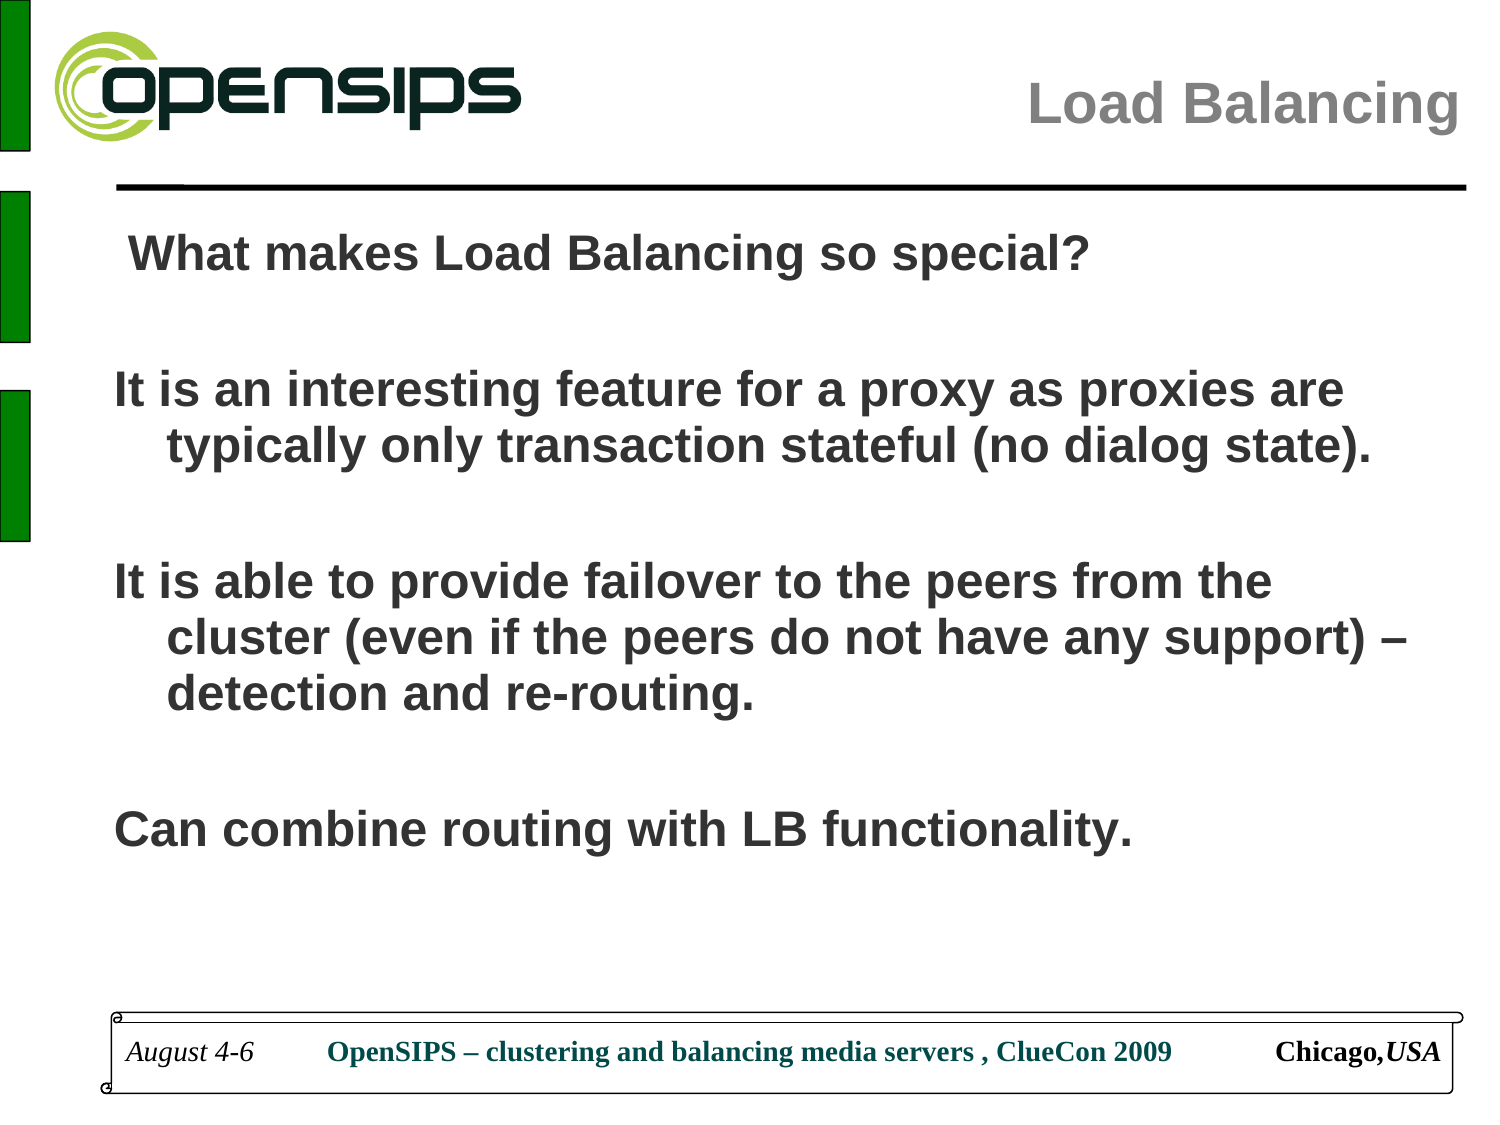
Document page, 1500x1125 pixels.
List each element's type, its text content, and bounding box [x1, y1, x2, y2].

title Load Balancing [299, 37, 1462, 188]
picture [51, 27, 532, 148]
list What makes Load Balancing so special? It is an interesting feature for a proxy as proxies are typically only transaction stateful (no dialog state). It is able to provide failover to the peers from the cluster (even if the peers do not have any support) – detection and re-routing. Can combine routing with LB functionality. [112, 224, 1424, 961]
